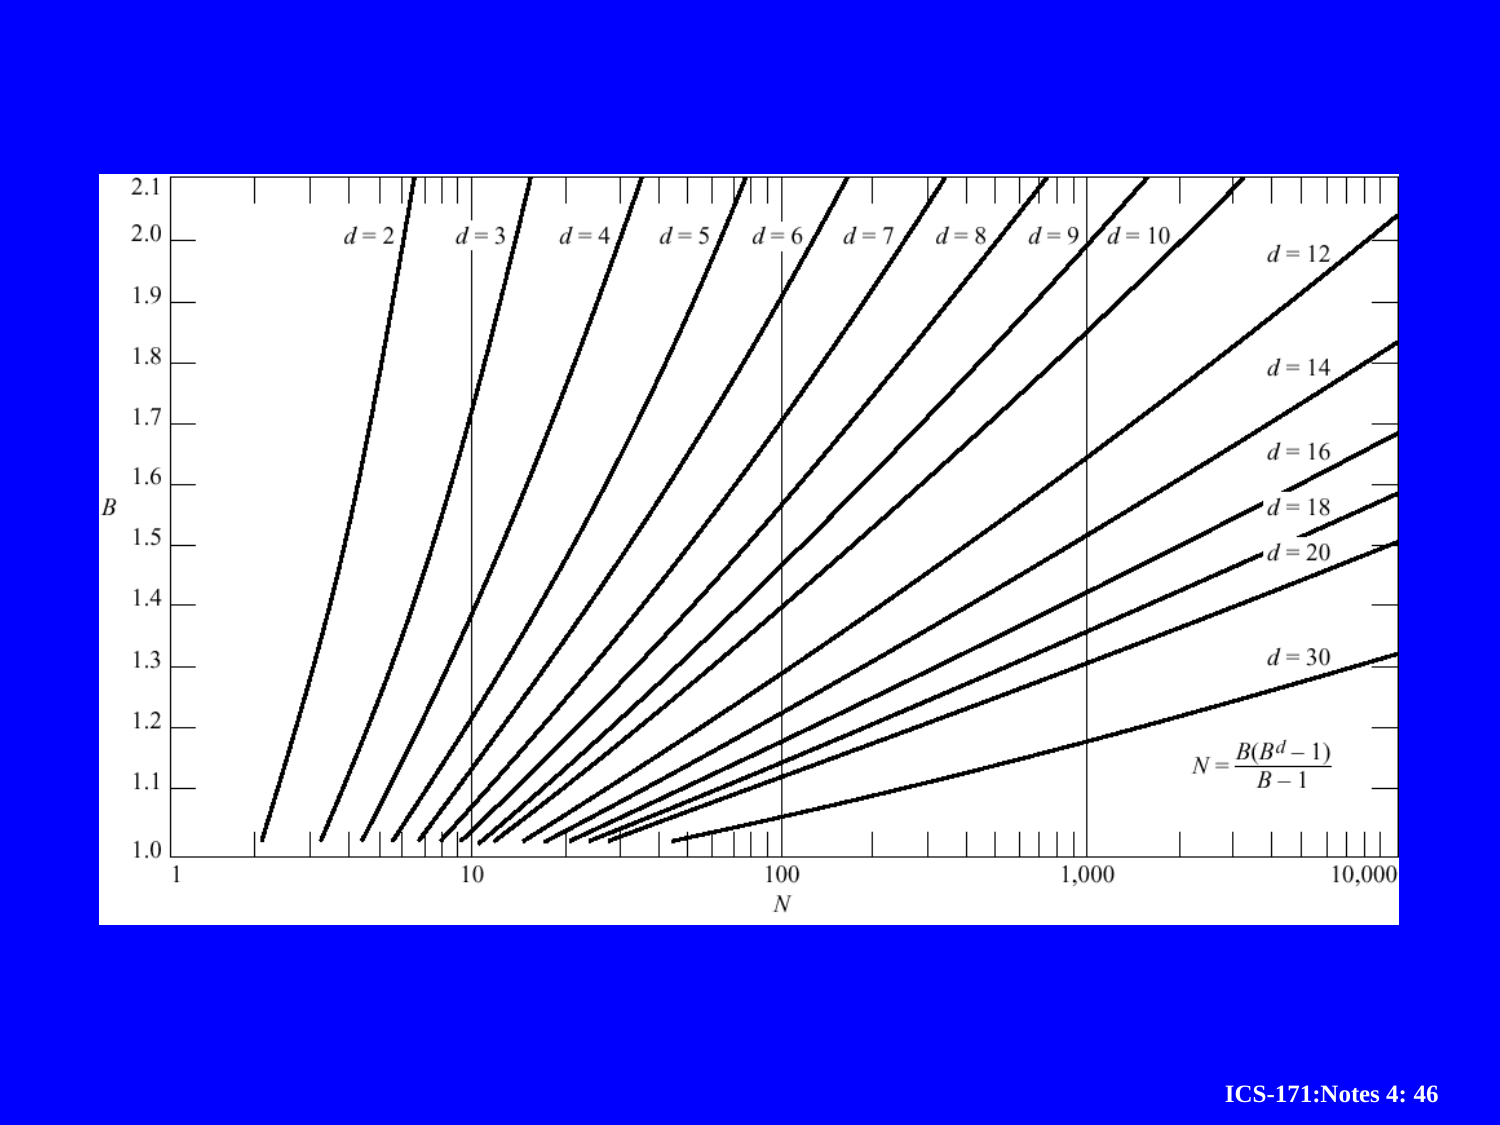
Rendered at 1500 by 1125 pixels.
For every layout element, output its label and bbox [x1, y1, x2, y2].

picture [99, 174, 1399, 925]
